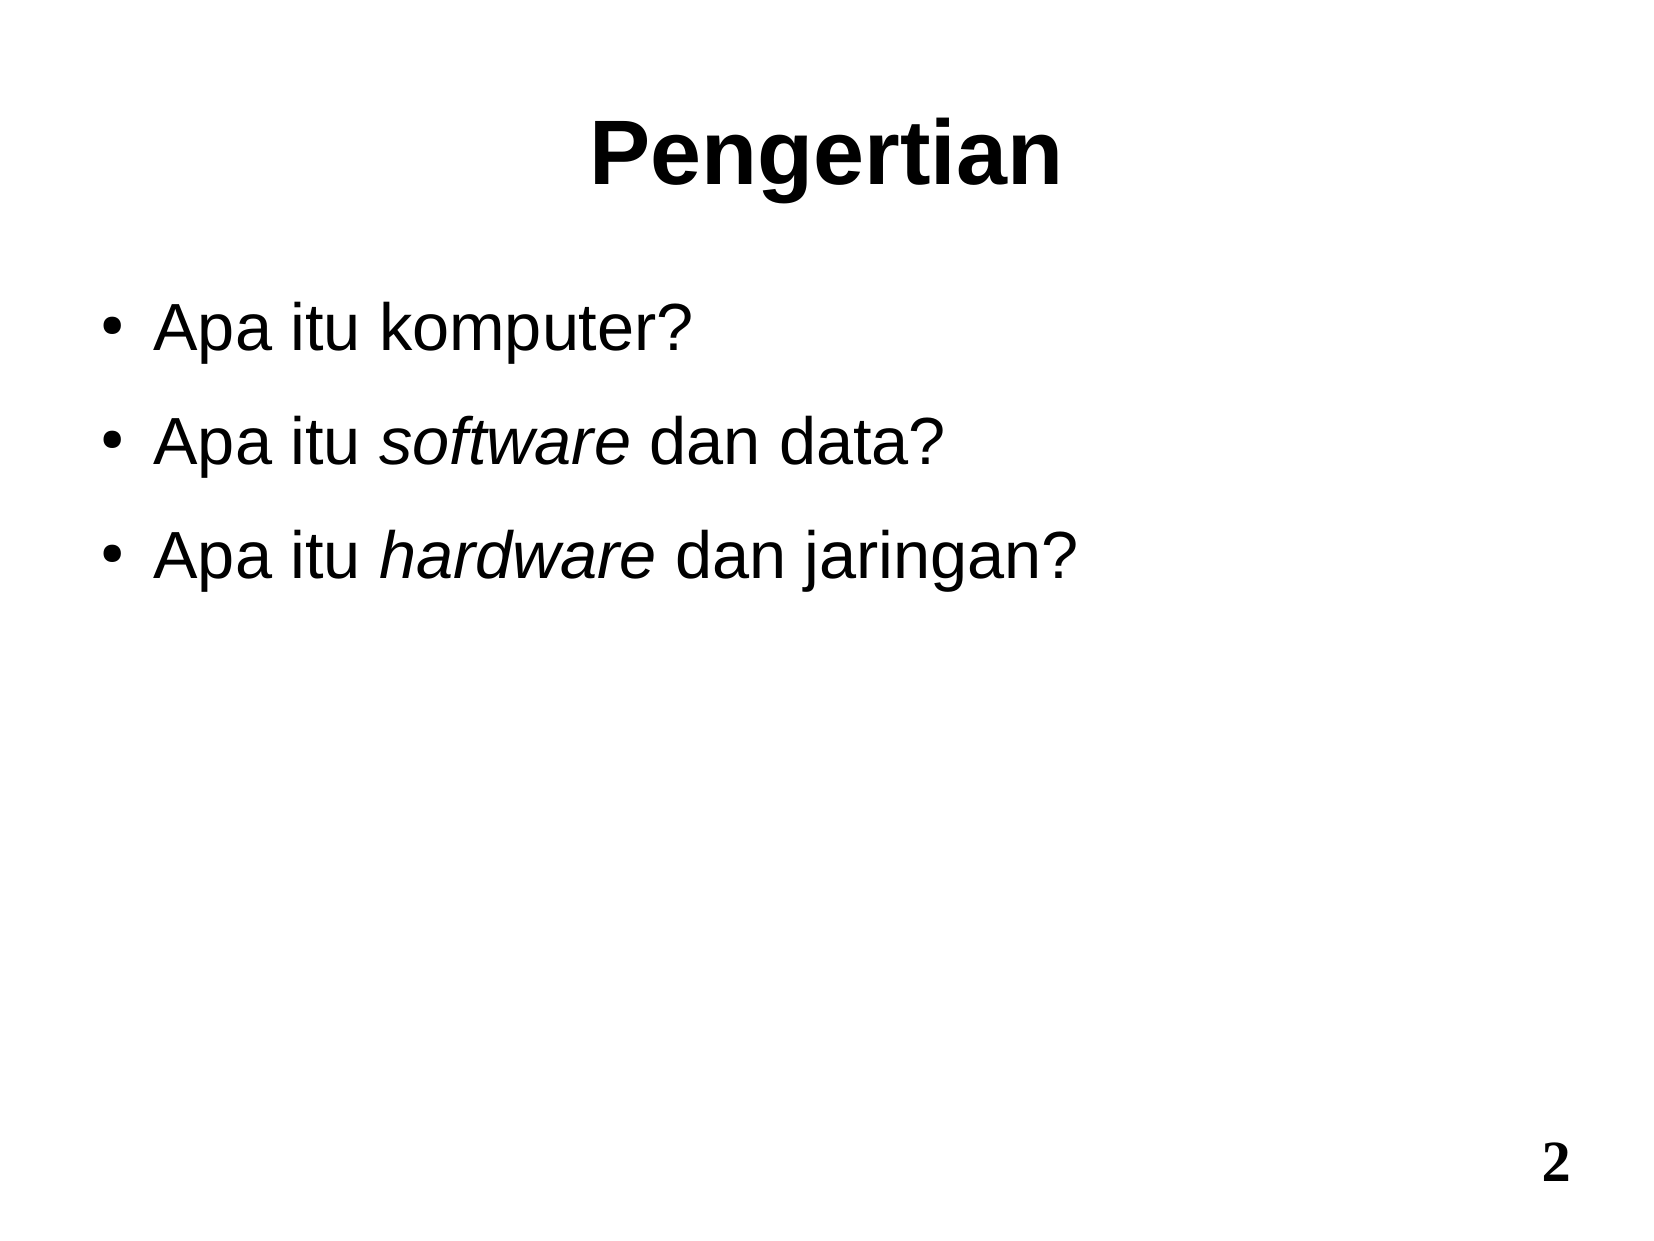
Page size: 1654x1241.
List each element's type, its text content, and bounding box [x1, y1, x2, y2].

title Pengertian [82, 49, 1571, 257]
list Apa itu komputer? Apa itu software dan data? Apa itu hardware dan jaringan? [82, 290, 1571, 1010]
